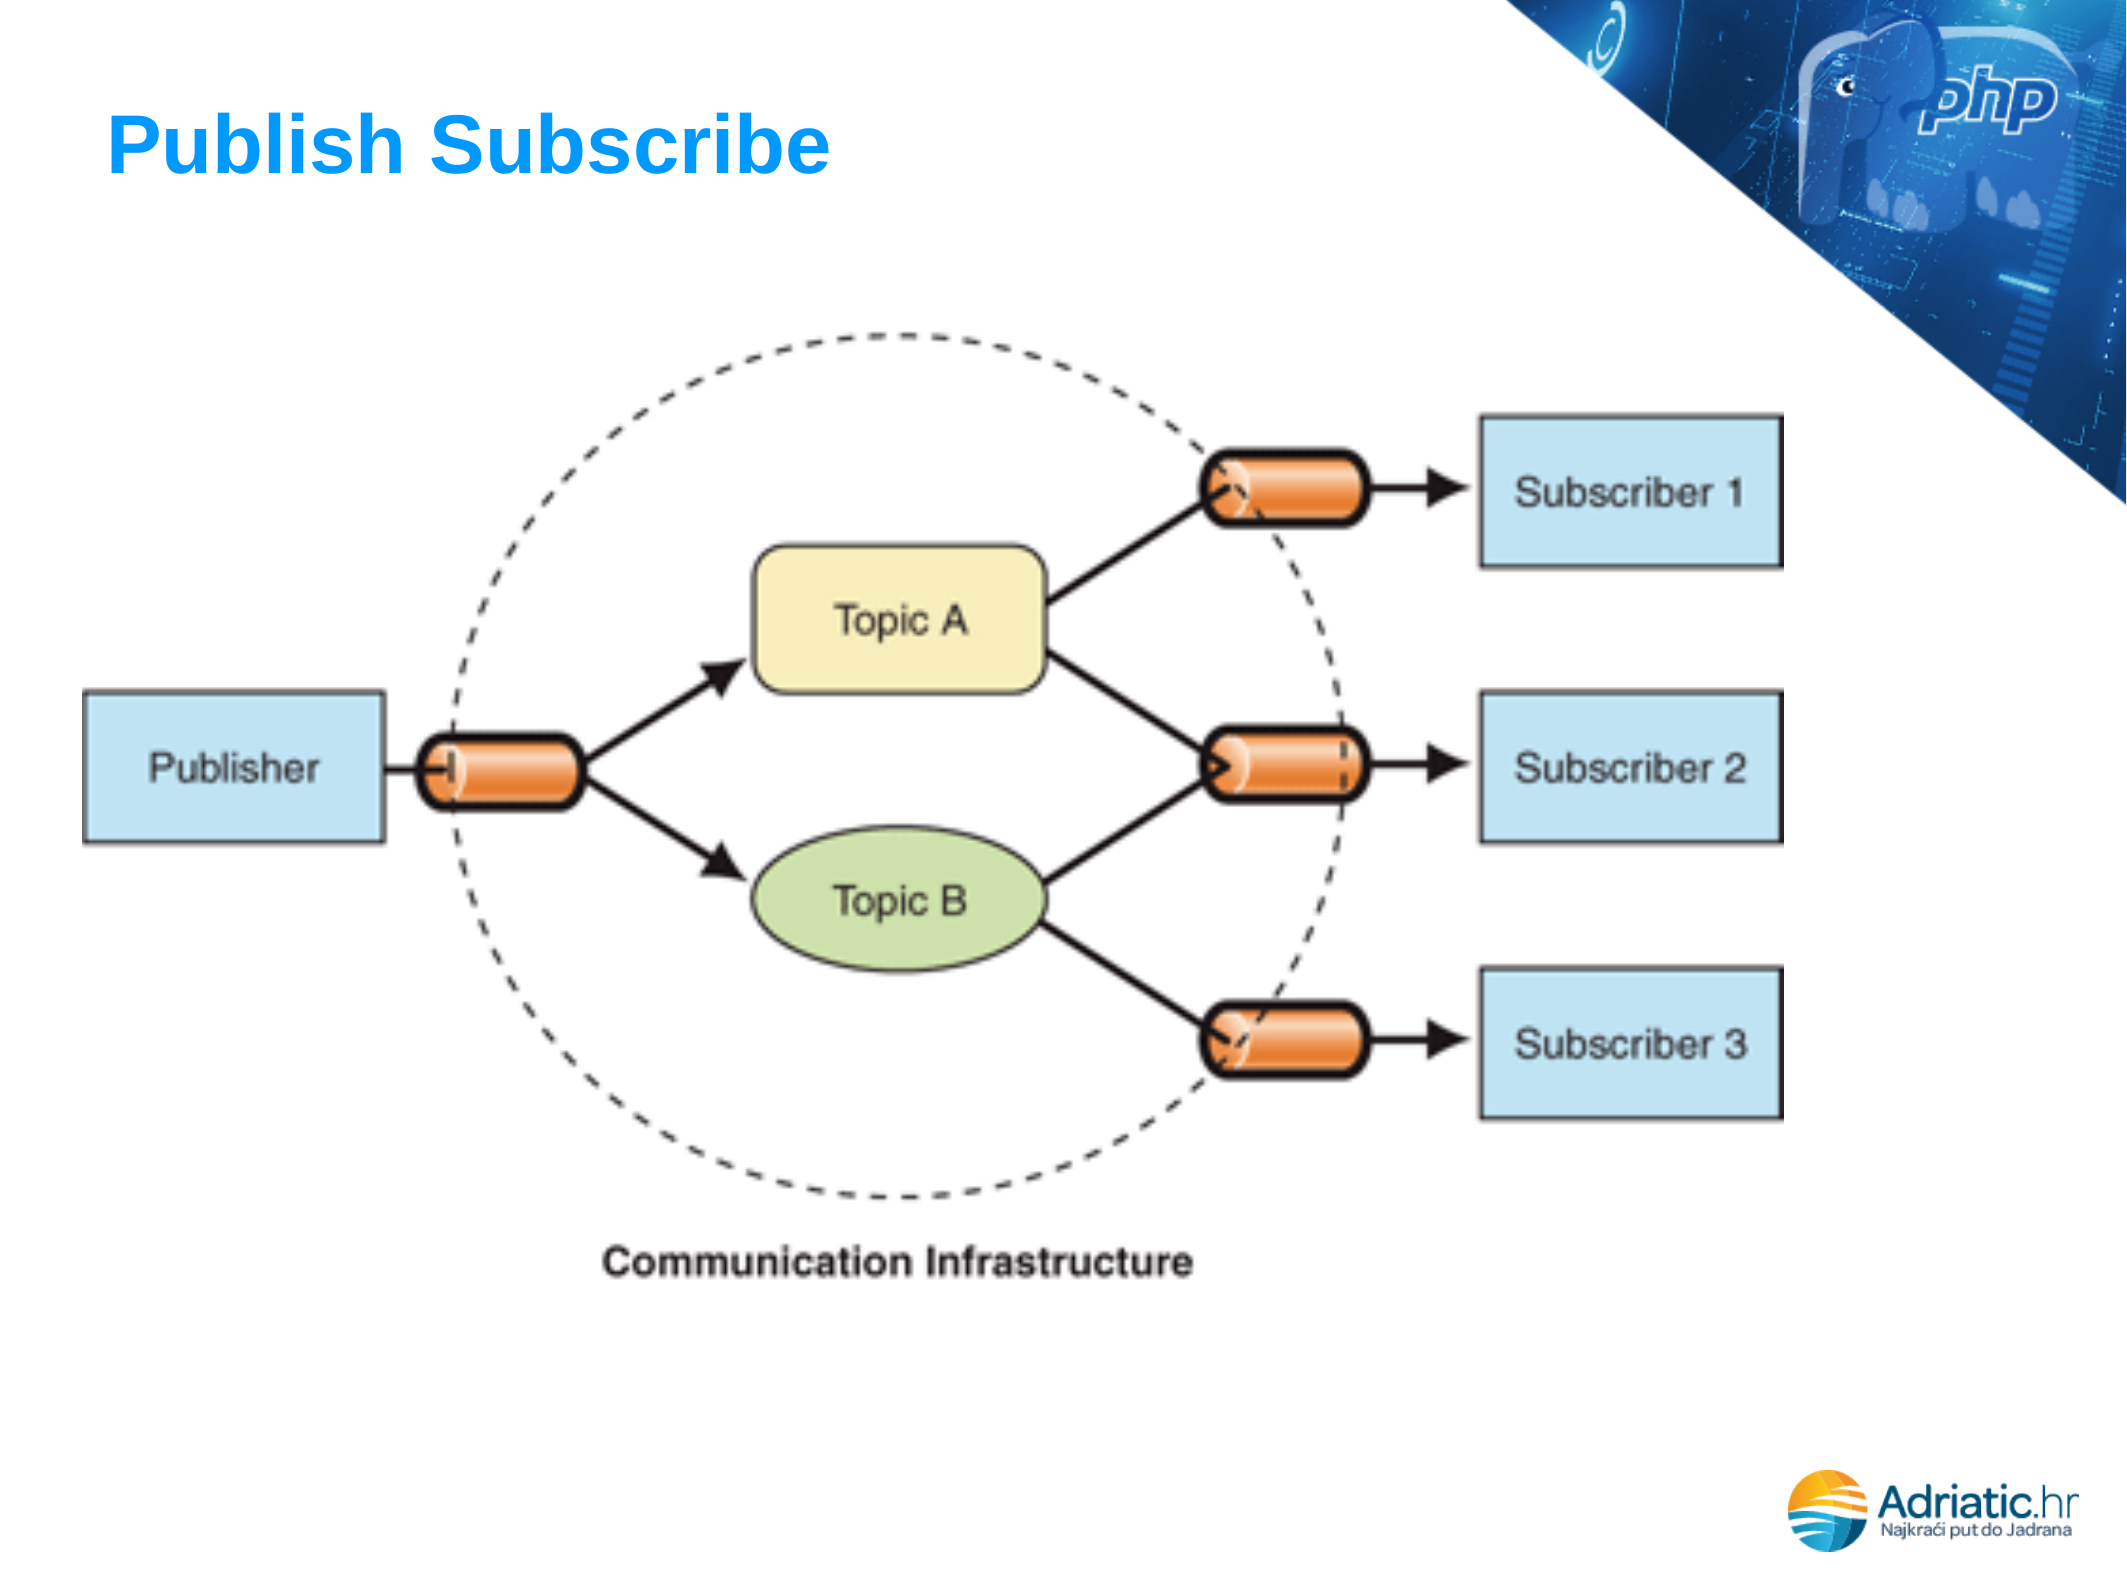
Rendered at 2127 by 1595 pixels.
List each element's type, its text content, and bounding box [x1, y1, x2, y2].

picture [82, 0, 2127, 1310]
title Publish Subscribe [106, 70, 1630, 219]
picture [1788, 1470, 2079, 1552]
